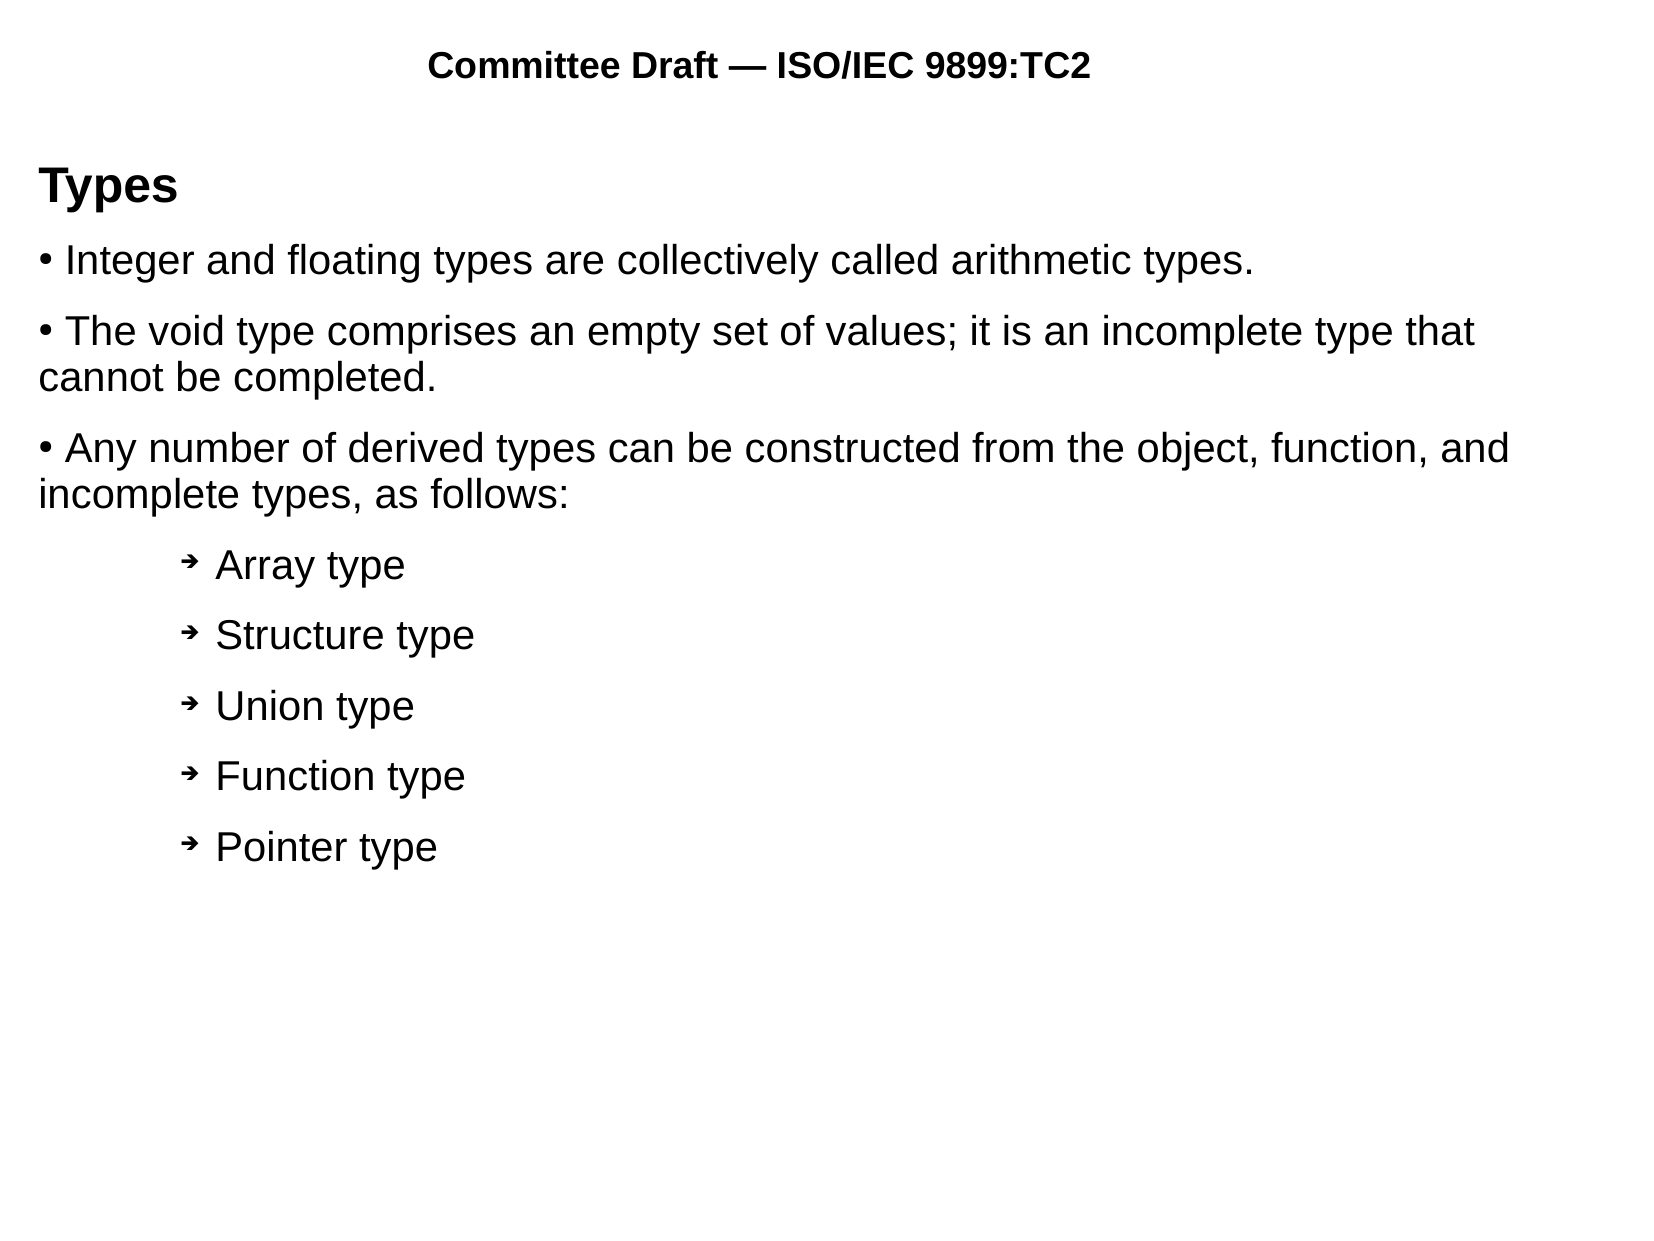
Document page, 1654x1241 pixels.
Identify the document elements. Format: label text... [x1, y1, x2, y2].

text_box Committee Draft — ISO/IEC 9899:TC2 [412, 37, 1107, 95]
text_box Types Integer and floating types are collectively called arithmetic types. The void type comprises an empty set of values; it is an incomplete type that cannot be completed. Any number of derived types can be constructed from the object, function, and incomplete types, as follows: Array type Structure type Union type Function type Pointer type [23, 150, 1576, 1201]
